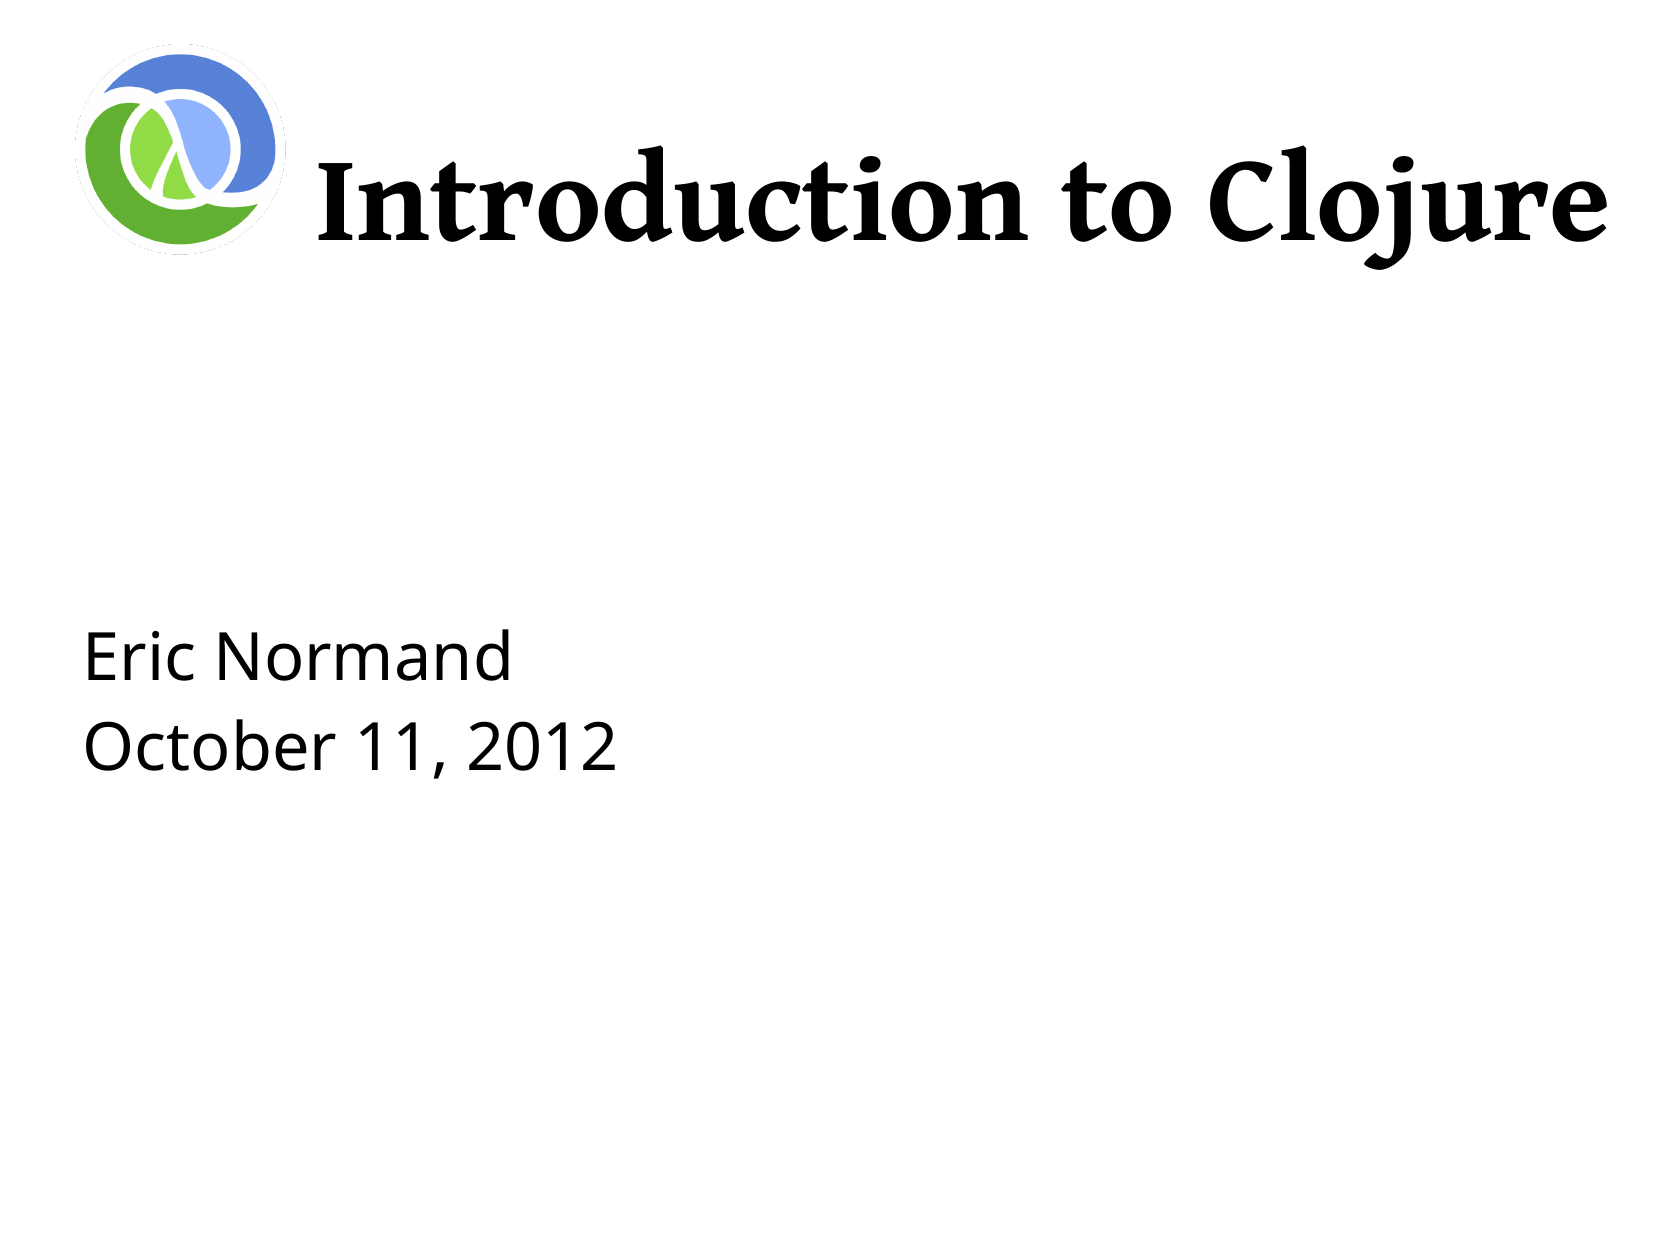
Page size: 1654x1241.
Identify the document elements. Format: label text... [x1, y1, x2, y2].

title Introduction to Clojure [315, 130, 1636, 276]
subtitle Eric Normand October 11, 2012 [82, 290, 1571, 1109]
picture [75, 44, 286, 255]
